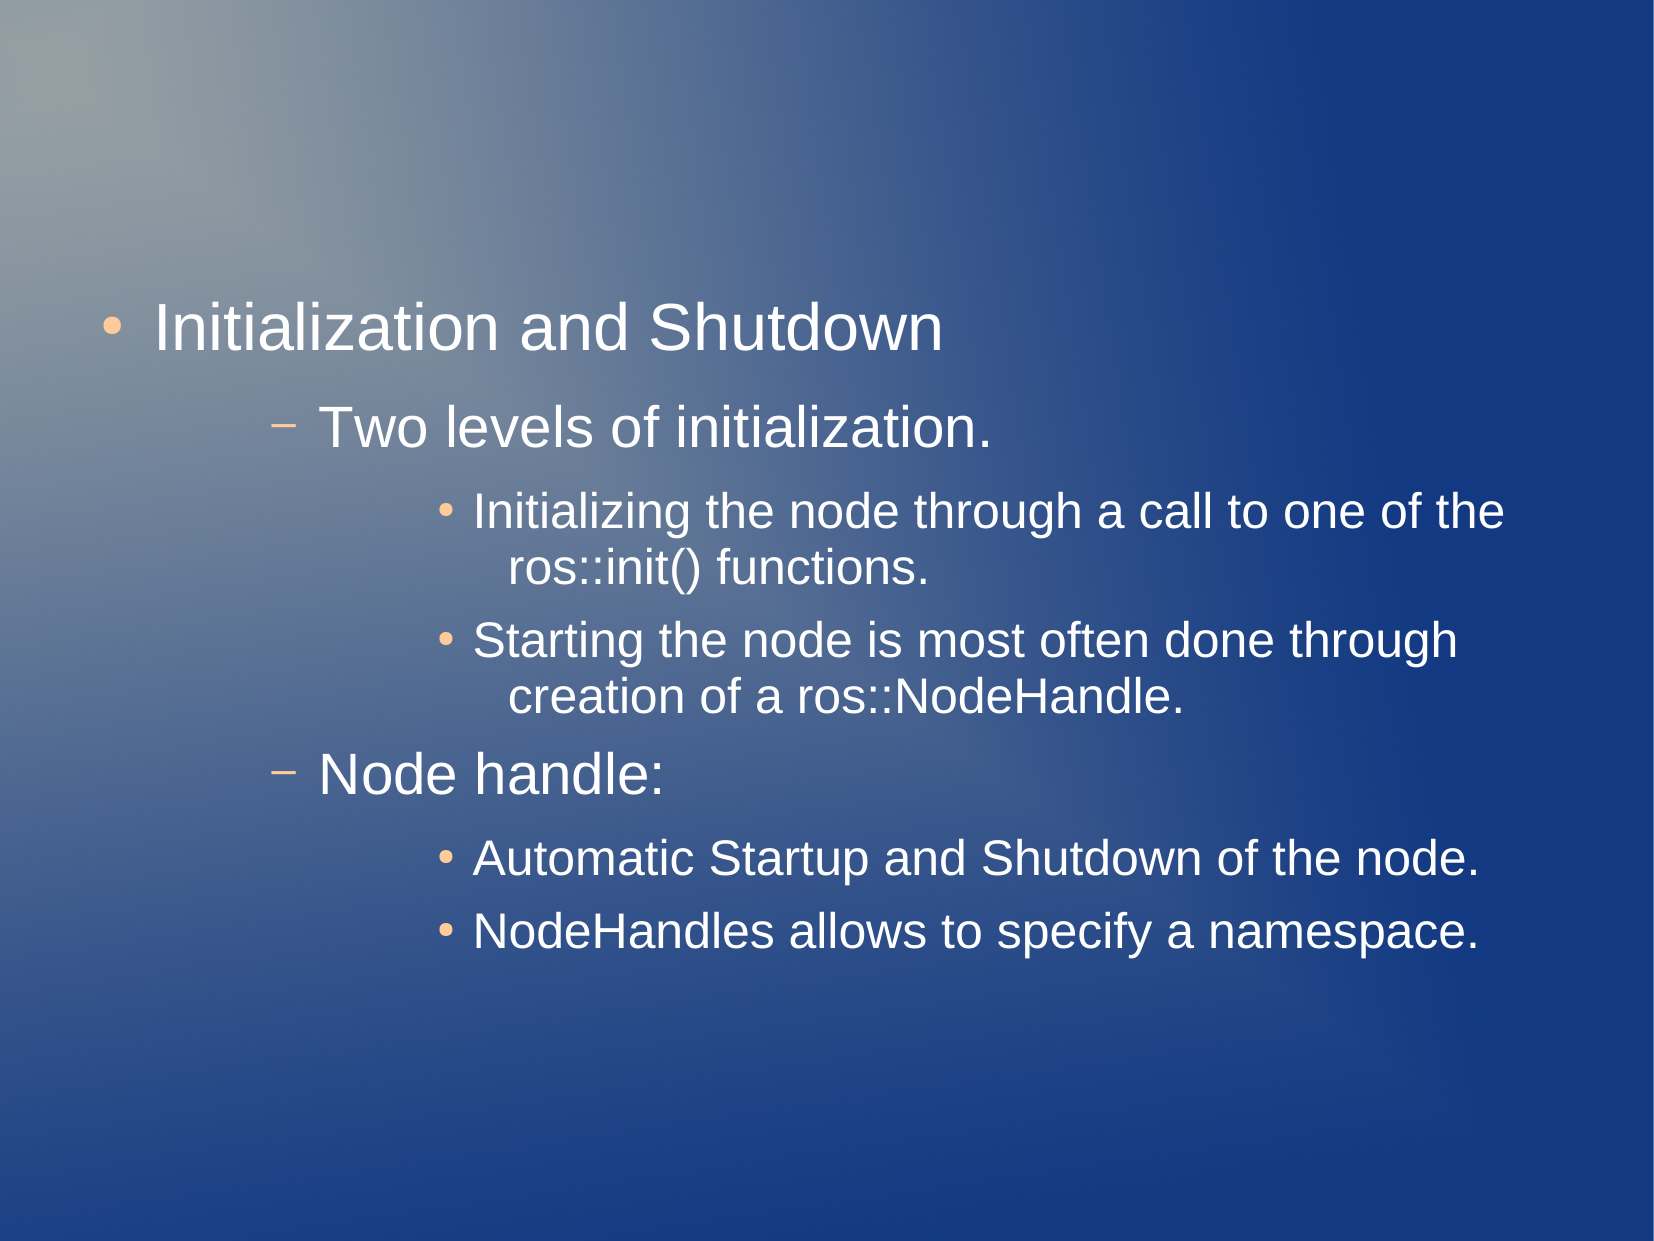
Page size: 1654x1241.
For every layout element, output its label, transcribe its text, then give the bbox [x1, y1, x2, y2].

picture [0, 0, 1654, 1241]
list Initialization and Shutdown Two levels of initialization. Initializing the node through a call to one of the ros::init() functions. Starting the node is most often done through creation of a ros::NodeHandle. Node handle: Automatic Startup and Shutdown of the node. NodeHandles allows to specify a namespace. [82, 290, 1571, 1010]
